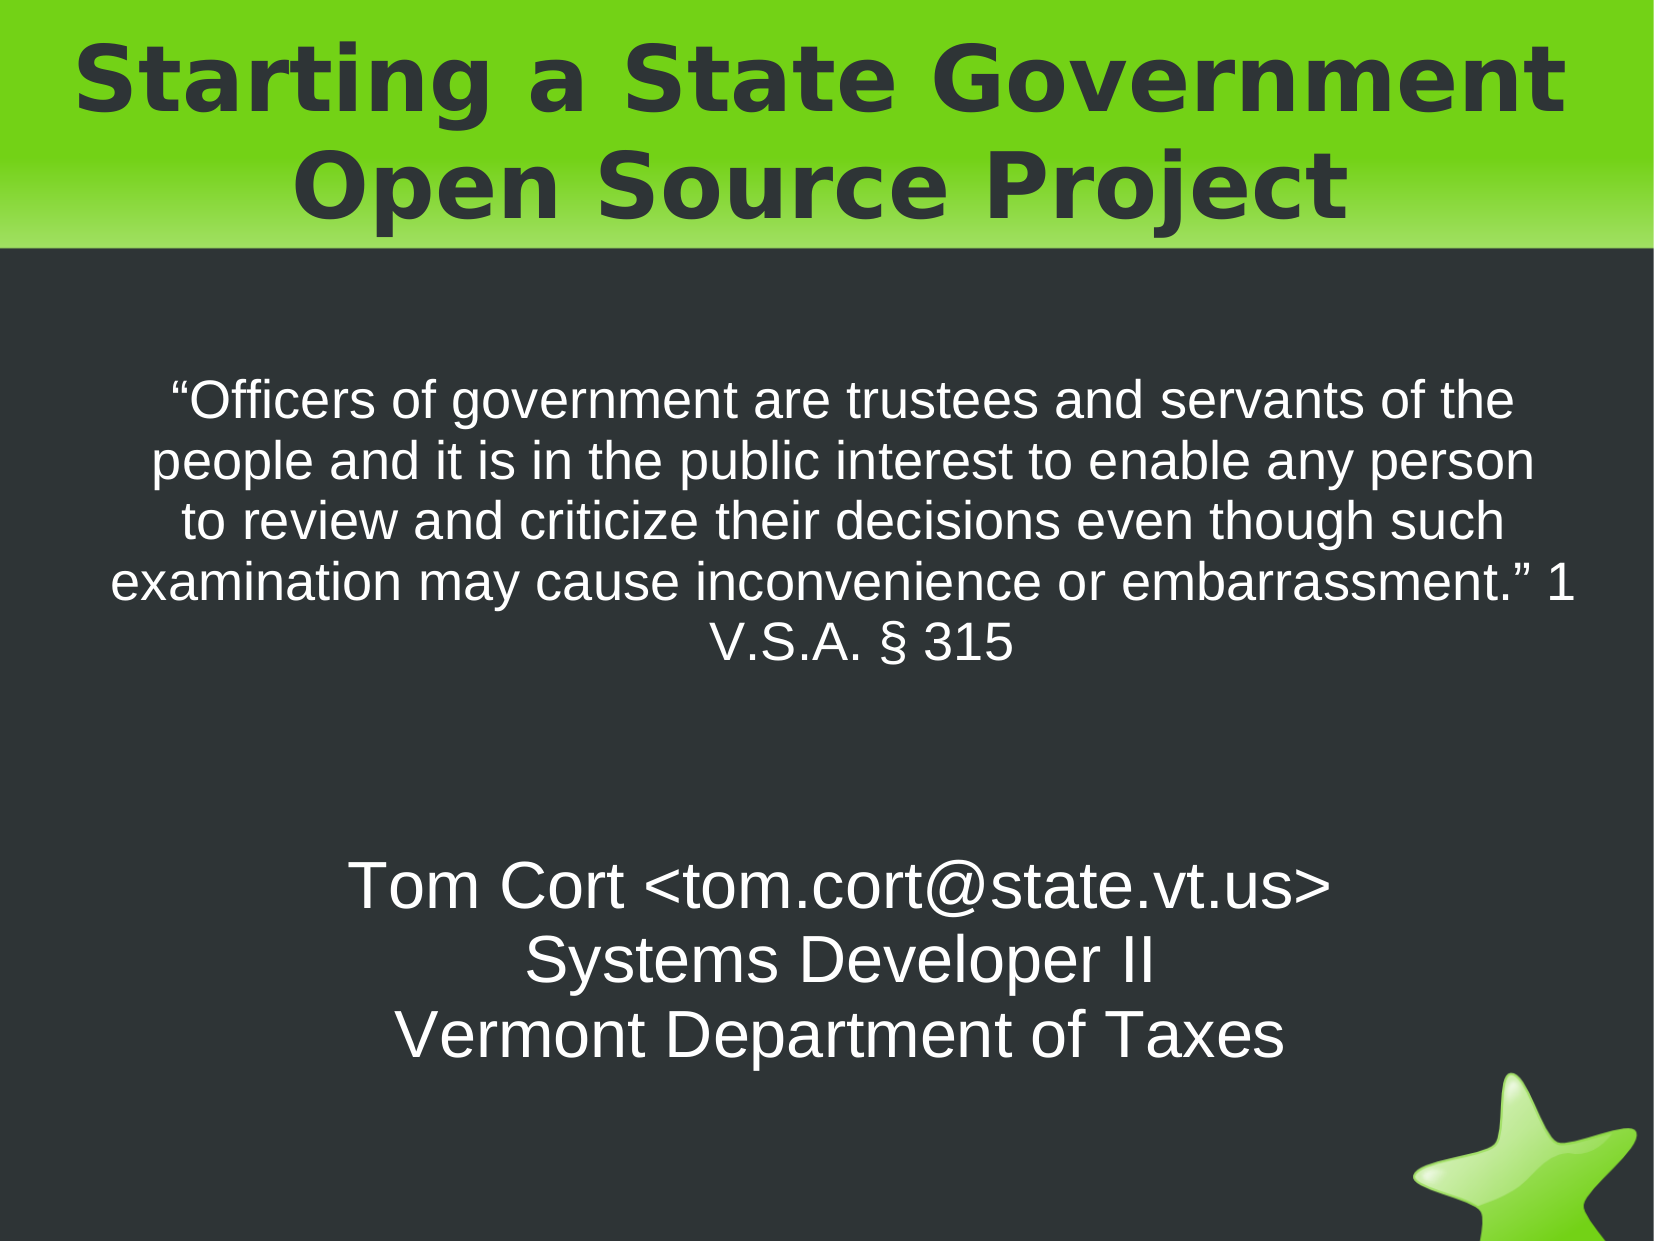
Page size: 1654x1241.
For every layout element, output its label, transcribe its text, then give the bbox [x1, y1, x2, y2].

text_box “Officers of government are trustees and servants of the people and it is in the public interest to enable any person to review and criticize their decisions even though such examination may cause inconvenience or embarrassment.” 1 V.S.A. § 315 [0, 352, 1654, 751]
subtitle Tom Cort <tom.cort@state.vt.us> Systems Developer II Vermont Department of Taxes [121, 787, 1561, 1133]
picture [0, 751, 1654, 1241]
title Starting a State Government Open Source Project [72, 25, 1570, 240]
picture [0, 0, 1654, 352]
